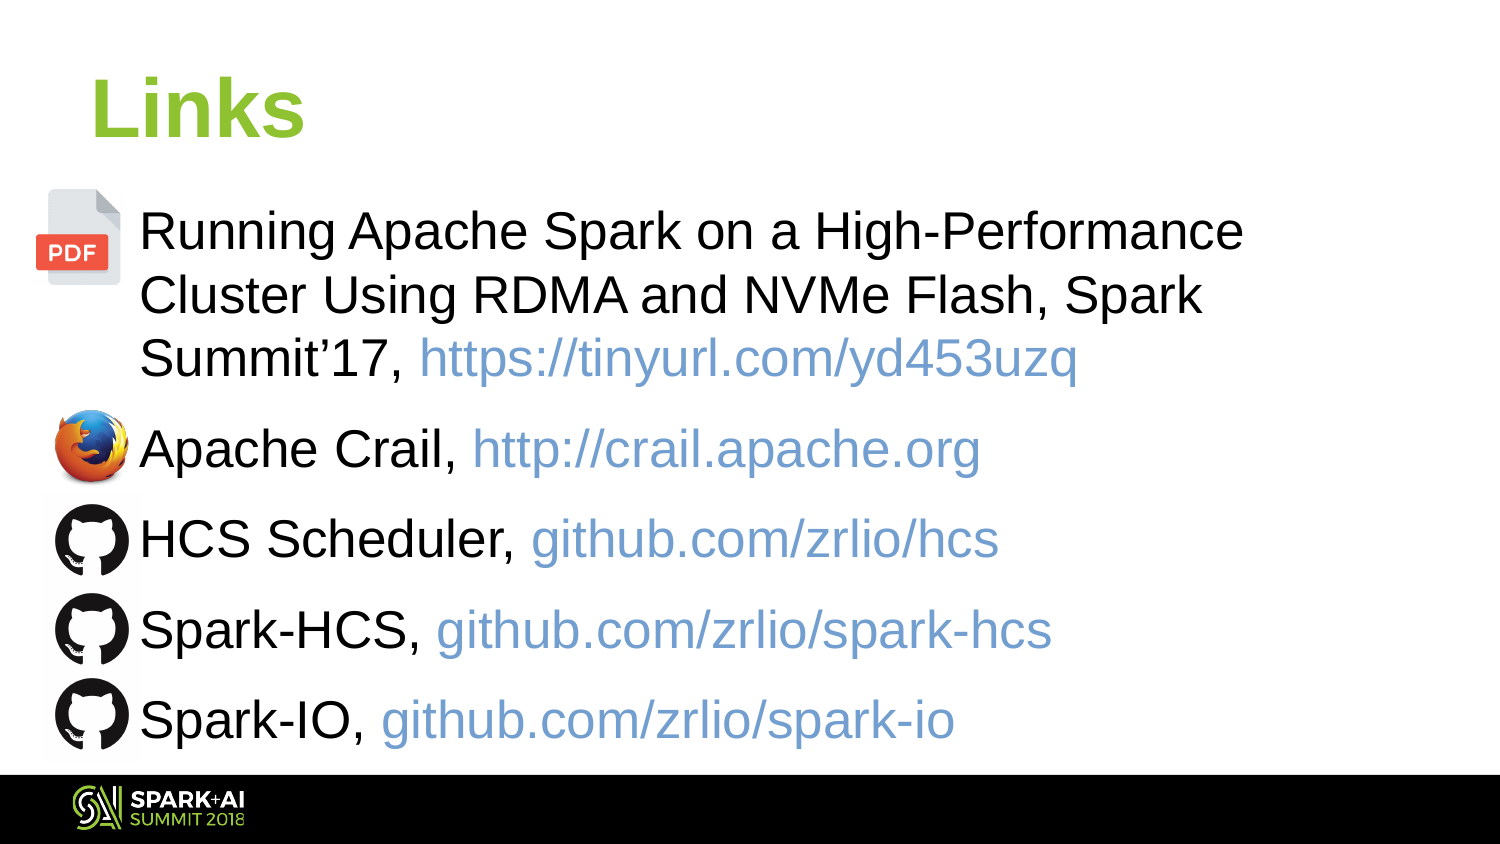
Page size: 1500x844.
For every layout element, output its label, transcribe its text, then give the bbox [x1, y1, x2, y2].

picture [41, 398, 145, 763]
title Links [75, 33, 1426, 175]
picture [30, 189, 126, 286]
list Running Apache Spark on a High-Performance Cluster Using RDMA and NVMe Flash, Spark Summit’17, https://tinyurl.com/yd453uzq Apache Crail, http://crail.apache.org HCS Scheduler, github.com/zrlio/hcs Spark-HCS, github.com/zrlio/spark-hcs Spark-IO, github.com/zrlio/spark-io [75, 196, 1425, 754]
